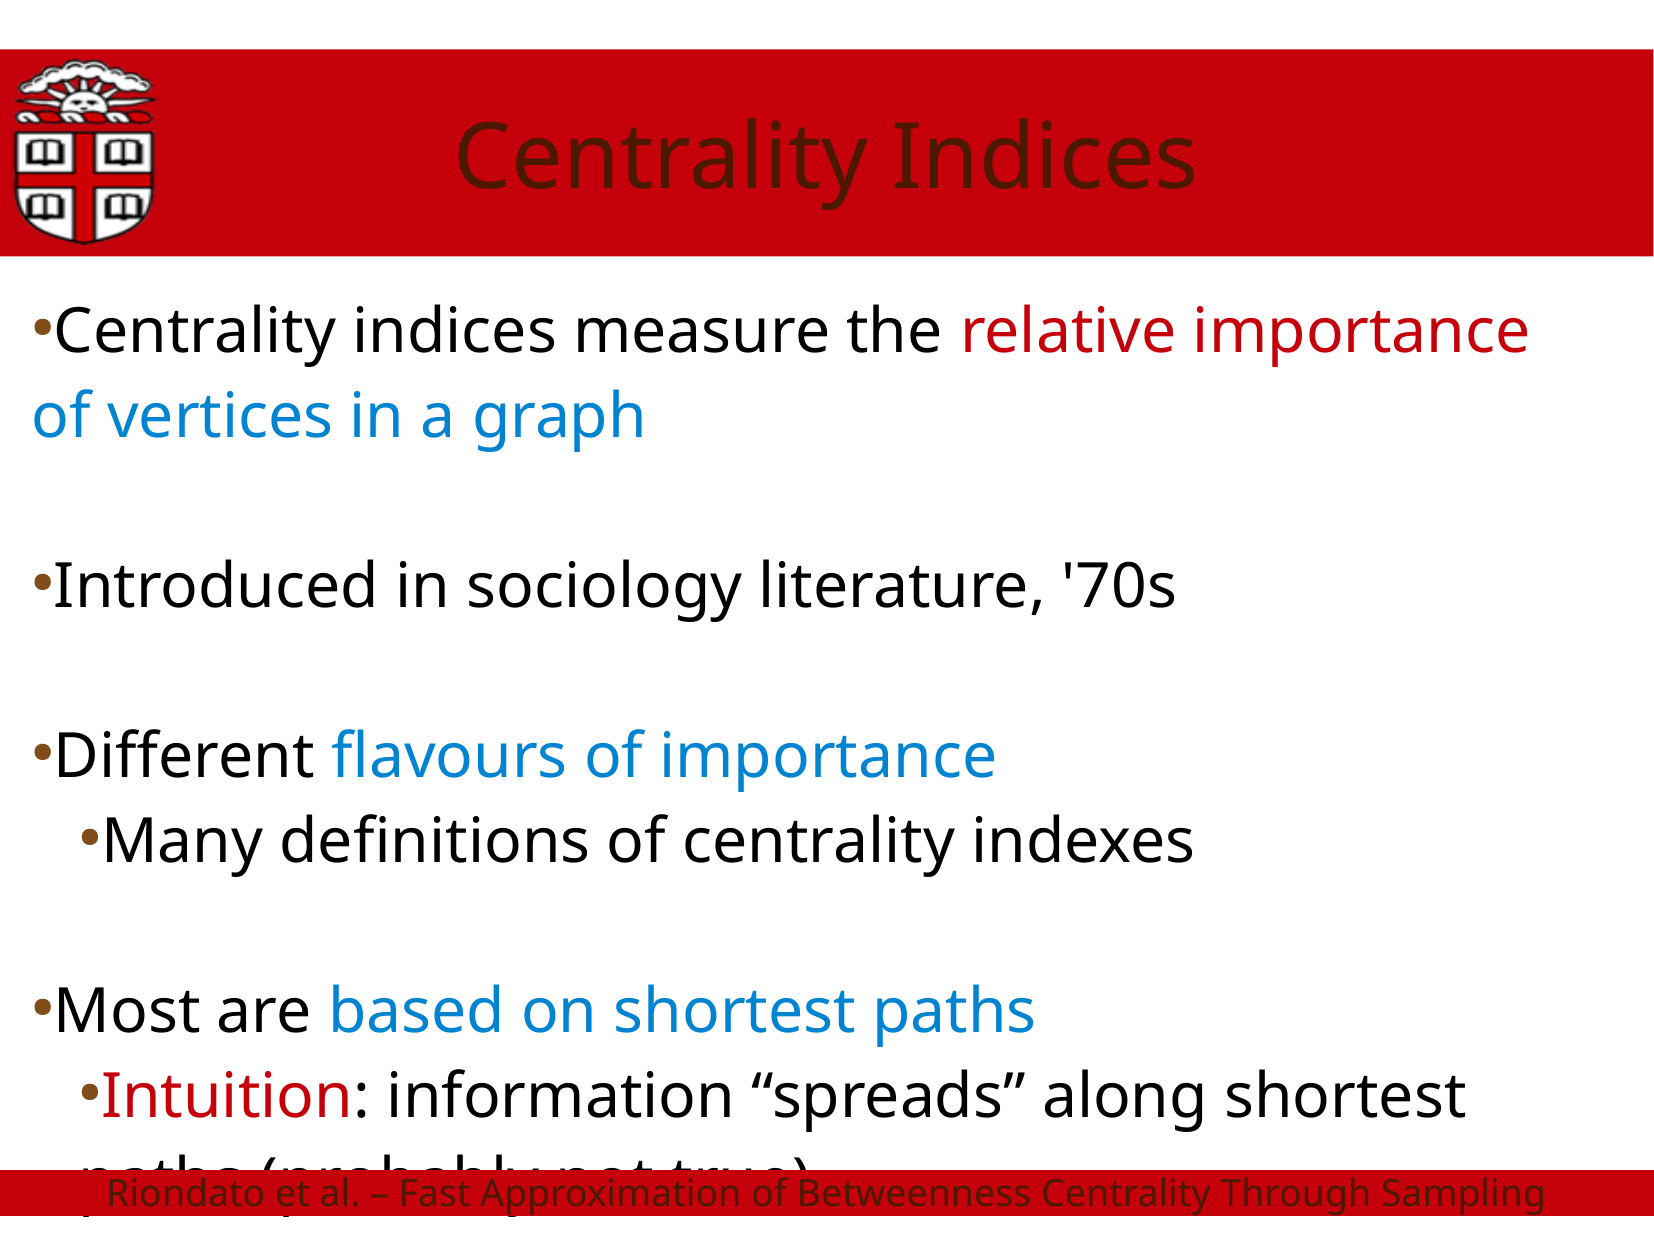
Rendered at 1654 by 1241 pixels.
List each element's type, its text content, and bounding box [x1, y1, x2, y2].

text_box Riondato et al. – Fast Approximation of Betweenness Centrality Through Sampling [0, 1170, 1654, 1216]
picture [11, 59, 158, 245]
text_box Centrality indices measure the relative importance of vertices in a graph Introduced in sociology literature, '70s Different flavours of importance Many definitions of centrality indexes Most are based on shortest paths Intuition: information “spreads” along shortest paths (probably not true) Can be extended to include routing info [16, 278, 1607, 1170]
title Centrality Indices [0, 49, 1654, 257]
